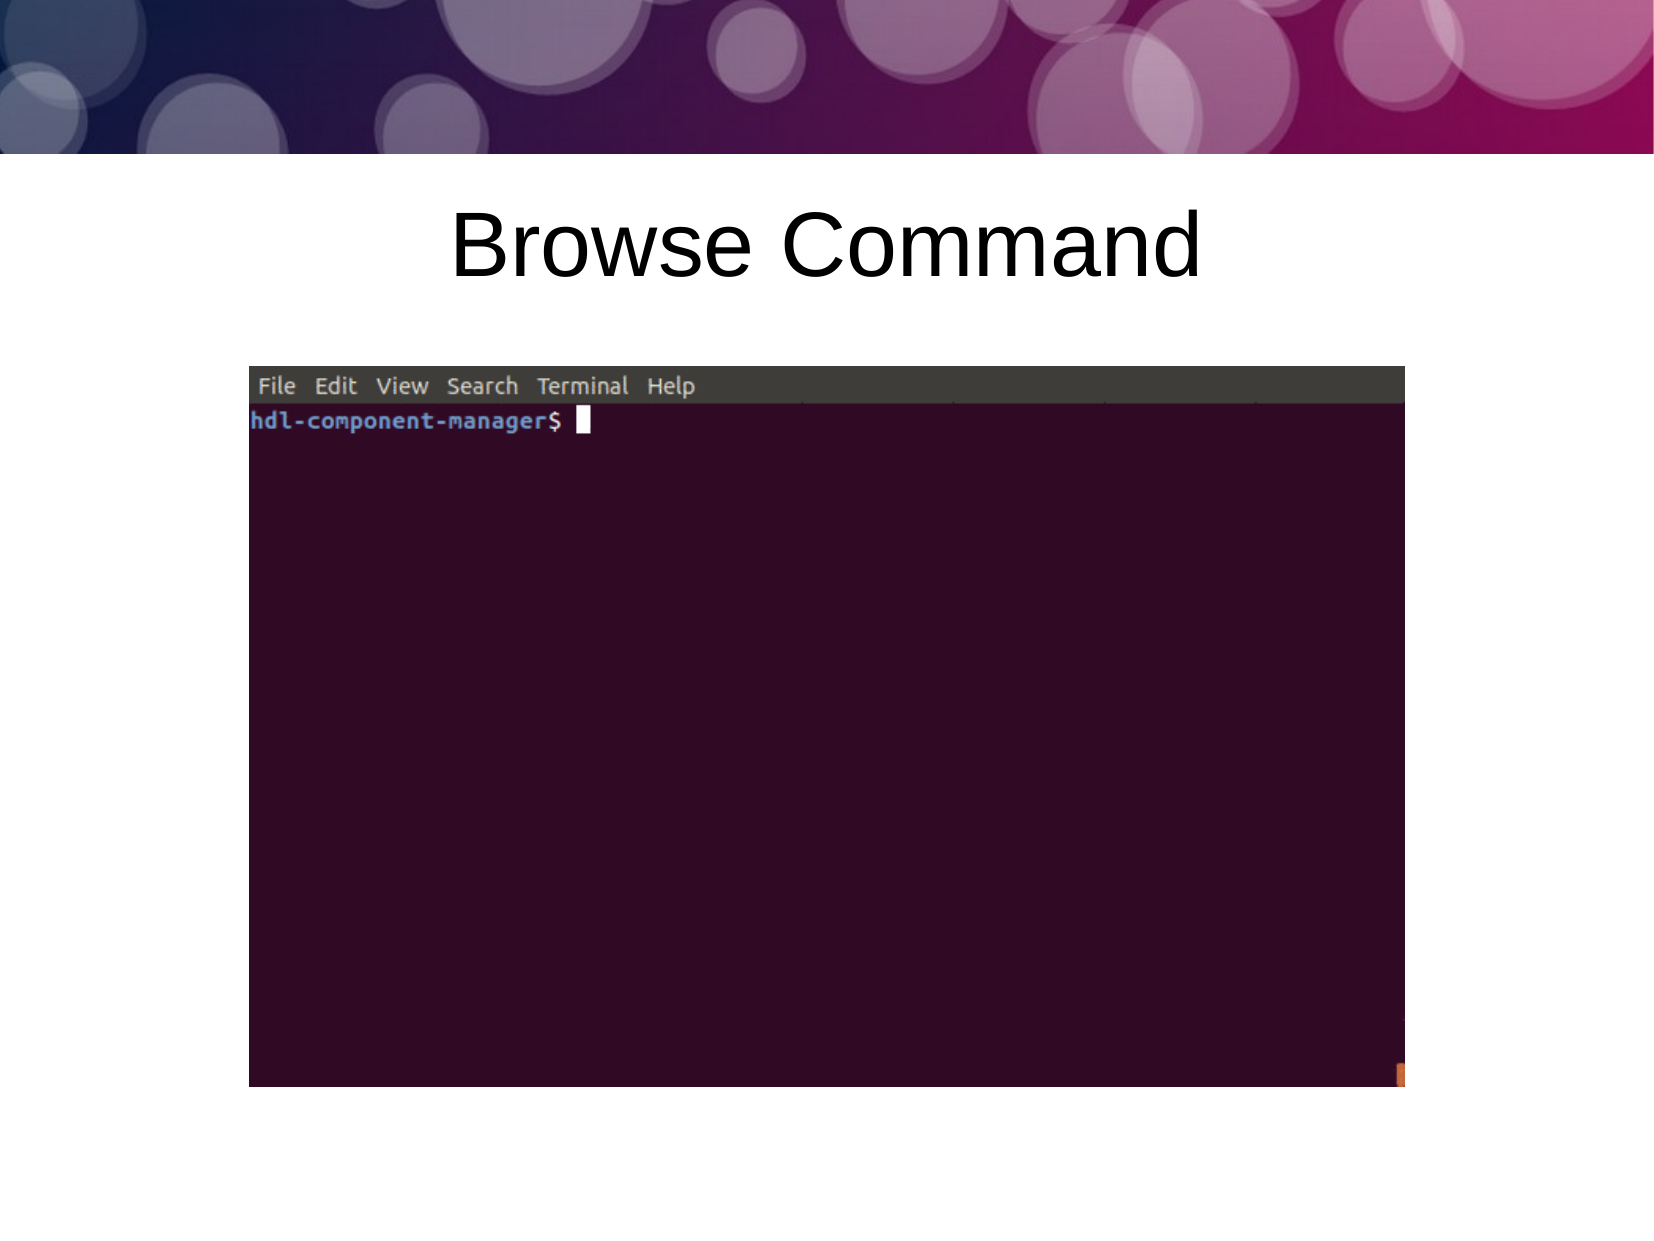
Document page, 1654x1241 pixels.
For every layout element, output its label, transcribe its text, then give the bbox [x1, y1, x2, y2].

picture [249, 366, 1405, 1087]
title Browse Command [82, 159, 1571, 331]
picture [0, 0, 1654, 154]
